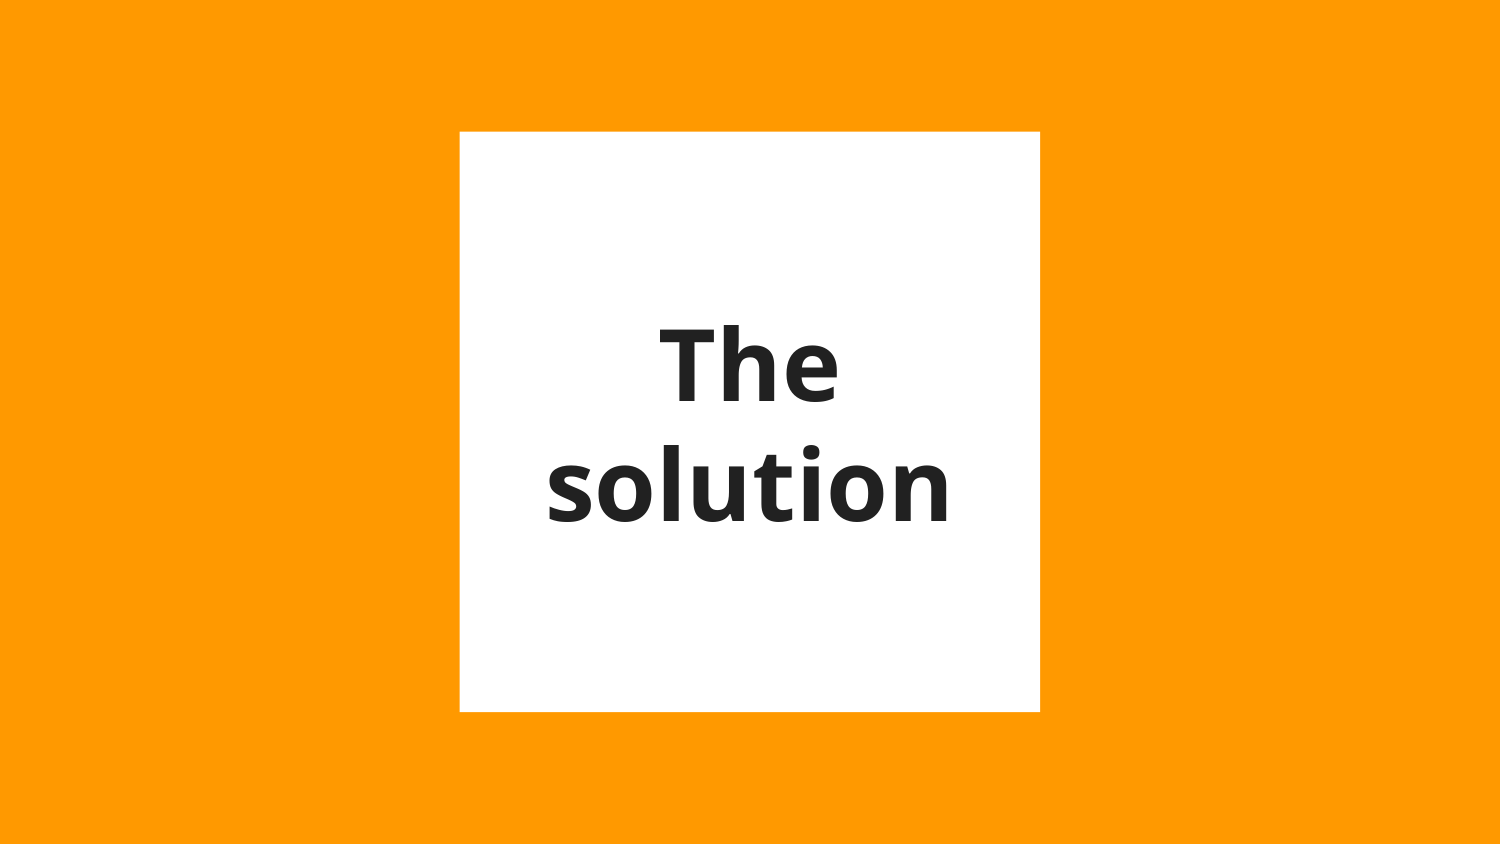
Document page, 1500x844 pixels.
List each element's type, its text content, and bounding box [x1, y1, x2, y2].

title The solution [459, 131, 1041, 713]
